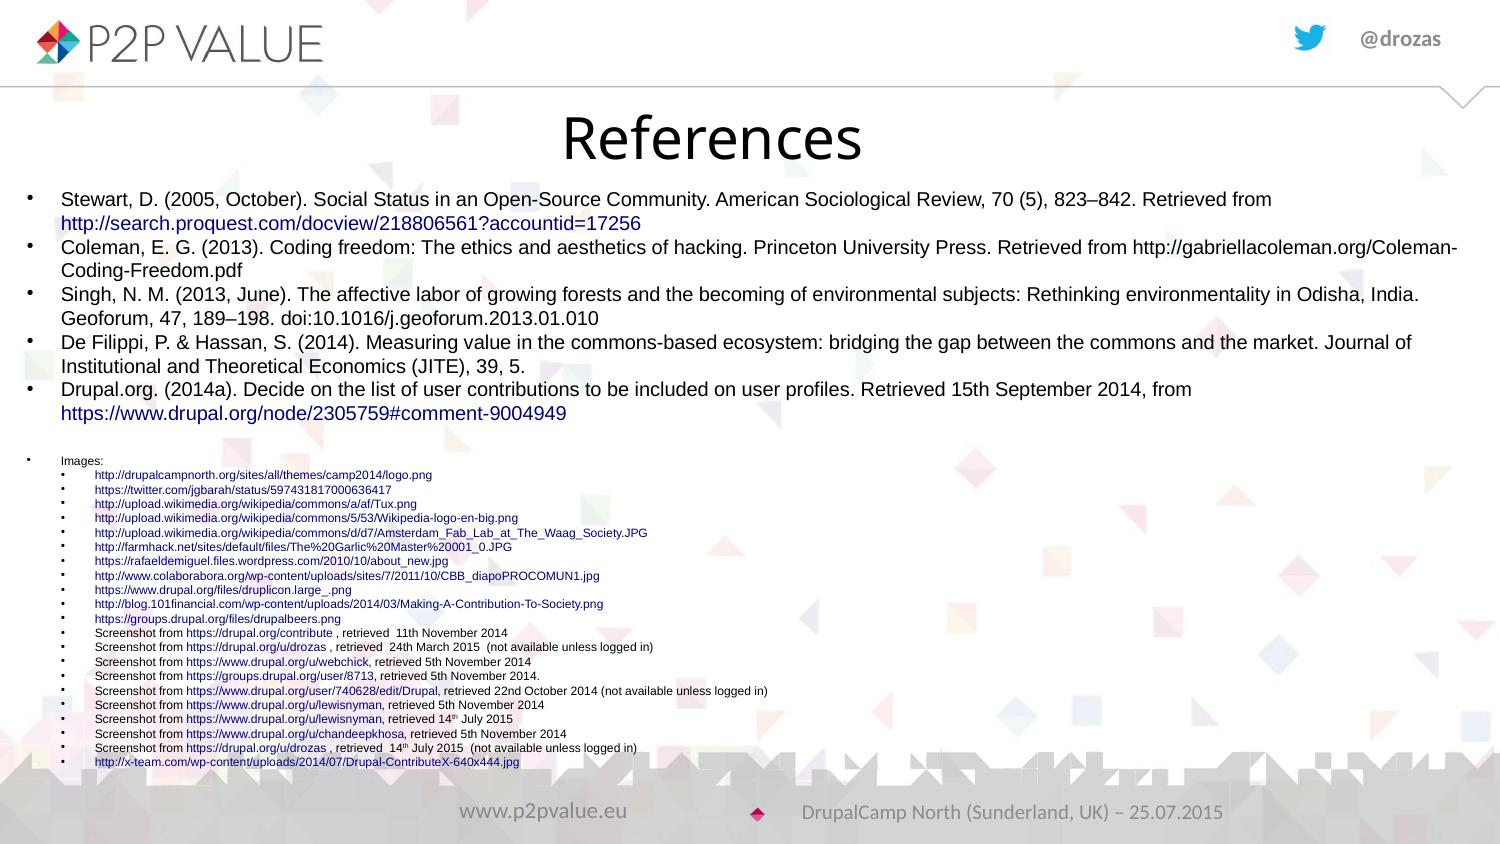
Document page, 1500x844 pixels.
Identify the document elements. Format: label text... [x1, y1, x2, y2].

text_box DrupalCamp North (Sunderland, UK) – 25.07.2015 [788, 788, 1481, 834]
text_box www.p2pvalue.eu [453, 789, 672, 829]
subtitle Stewart, D. (2005, October). Social Status in an Open-Source Community. American Sociological Review, 70 (5), 823–842. Retrieved from http://search.proquest.com/docview/218806561?accountid=17256 Coleman, E. G. (2013). Coding freedom: The ethics and aesthetics of hacking. Princeton University Press. Retrieved from http://gabriellacoleman.org/Coleman- Coding-Freedom.pdf Singh, N. M. (2013, June). The affective labor of growing forests and the becoming of environmental subjects: Rethinking environmentality in Odisha, India. Geoforum, 47, 189–198. doi:10.1016/j.geoforum.2013.01.010 De Filippi, P. & Hassan, S. (2014). Measuring value in the commons-based ecosystem: bridging the gap between the commons and the market. Journal of Institutional and Theoretical Economics (JITE), 39, 5. Drupal.org. (2014a). Decide on the list of user contributions to be included on user profiles. Retrieved 15th September 2014, from https://www.drupal.org/node/2305759#comment-9004949 Images: http://drupalcampnorth.org/sites/all/themes/camp2014/logo.png https://twitter.com/jgbarah/status/597431817000636417 http://upload.wikimedia.org/wikipedia/commons/a/af/Tux.png http://upload.wikimedia.org/wikipedia/commons/5/53/Wikipedia-logo-en-big.png http://upload.wikimedia.org/wikipedia/commons/d/d7/Amsterdam_Fab_Lab_at_The_Waag_Society.JPG http://farmhack.net/sites/default/files/The%20Garlic%20Master%20001_0.JPG https://rafaeldemiguel.files.wordpress.com/2010/10/about_new.jpg http://www.colaborabora.org/wp-content/uploads/sites/7/2011/10/CBB_diapoPROCOMUN1.jpg https://www.drupal.org/files/druplicon.large_.png http://blog.101financial.com/wp-content/uploads/2014/03/Making-A-Contribution-To-Society.png https://groups.drupal.org/files/drupalbeers.png Screenshot from https://drupal.org/contribute , retrieved 11th November 2014 Screenshot from https://drupal.org/u/drozas , retrieved 24th March 2015 (not available unless logged in) Screenshot from https://www.drupal.org/u/webchick, retrieved 5th November 2014 Screenshot from https://groups.drupal.org/user/8713, retrieved 5th November 2014. Screenshot from https://www.drupal.org/user/740628/edit/Drupal, retrieved 22nd October 2014 (not available unless logged in) Screenshot from https://www.drupal.org/u/lewisnyman, retrieved 5th November 2014 Screenshot from https://www.drupal.org/u/lewisnyman, retrieved 14th July 2015 Screenshot from https://www.drupal.org/u/chandeepkhosa, retrieved 5th November 2014 Screenshot from https://drupal.org/u/drozas , retrieved 14th July 2015 (not available unless logged in) http://x-team.com/wp-content/uploads/2014/07/Drupal-ContributeX-640x444.jpg [13, 180, 1494, 781]
title References [60, 92, 1366, 180]
text_box @drozas [1333, 15, 1455, 60]
picture [0, 0, 1500, 844]
